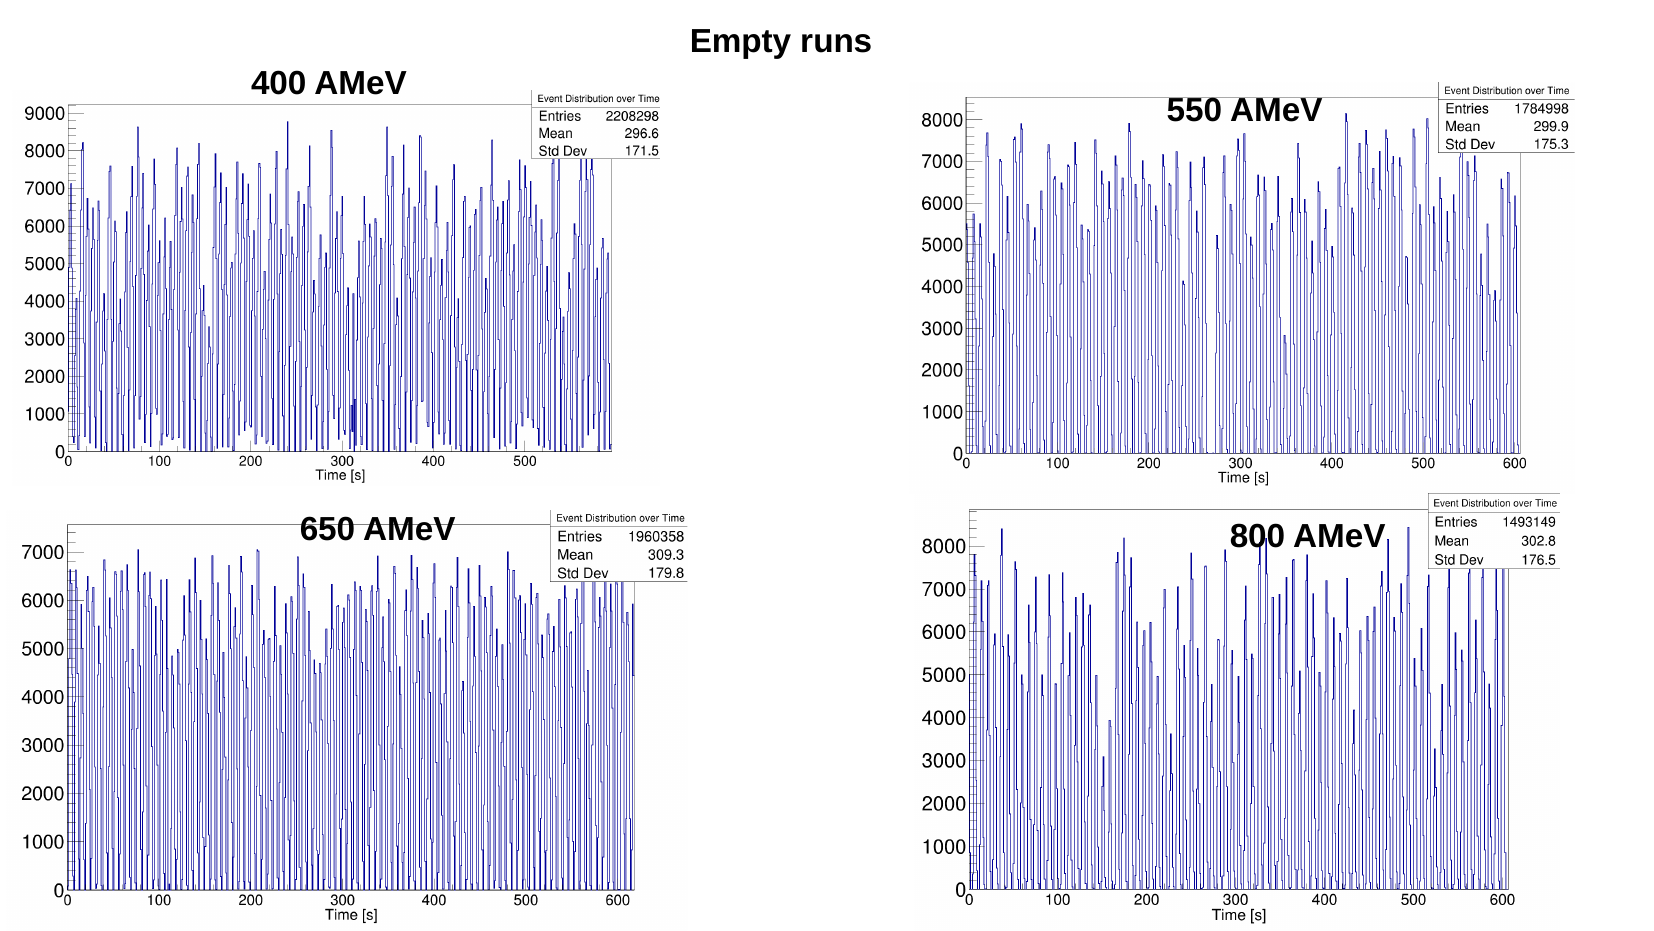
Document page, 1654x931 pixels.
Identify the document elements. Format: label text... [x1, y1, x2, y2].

picture [6, 510, 688, 931]
text_box 650 AMeV [285, 503, 496, 556]
text_box Empty runs [675, 15, 1291, 67]
picture [12, 90, 661, 486]
text_box 400 AMeV [236, 57, 447, 110]
picture [909, 82, 1575, 931]
text_box 800 AMeV [1215, 510, 1426, 562]
text_box 550 AMeV [1151, 84, 1362, 136]
